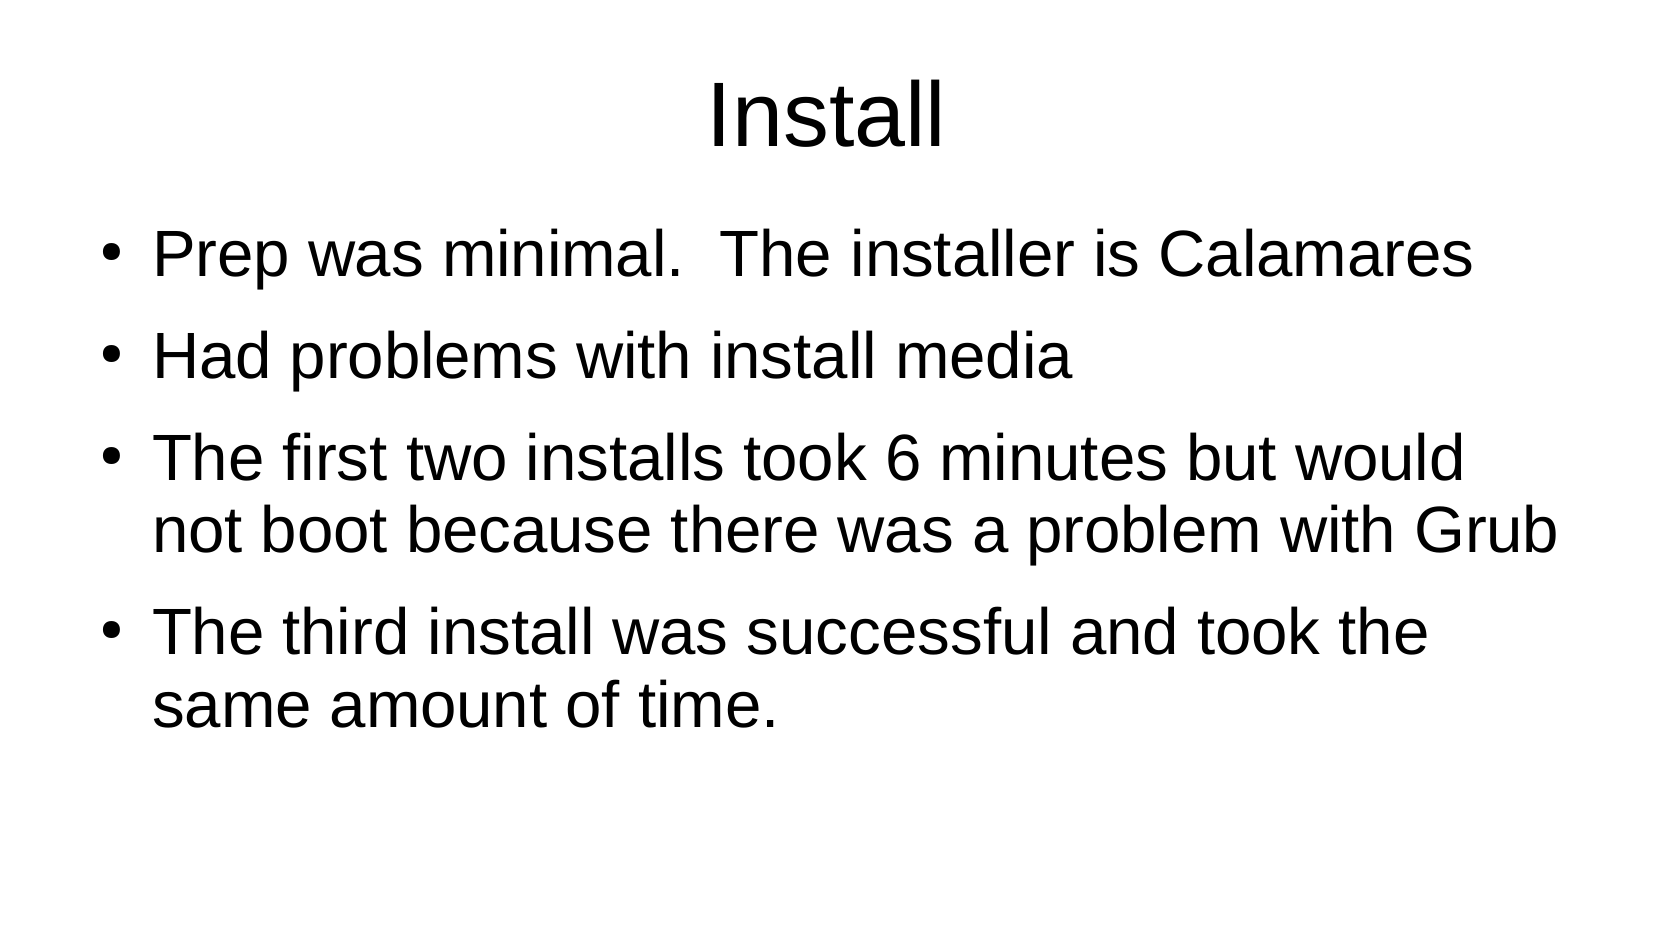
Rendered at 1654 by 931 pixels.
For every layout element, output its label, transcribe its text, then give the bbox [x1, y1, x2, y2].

title Install [82, 37, 1571, 193]
list Prep was minimal. The installer is Calamares Had problems with install media The first two installs took 6 minutes but would not boot because there was a problem with Grub The third install was successful and took the same amount of time. [82, 217, 1571, 758]
